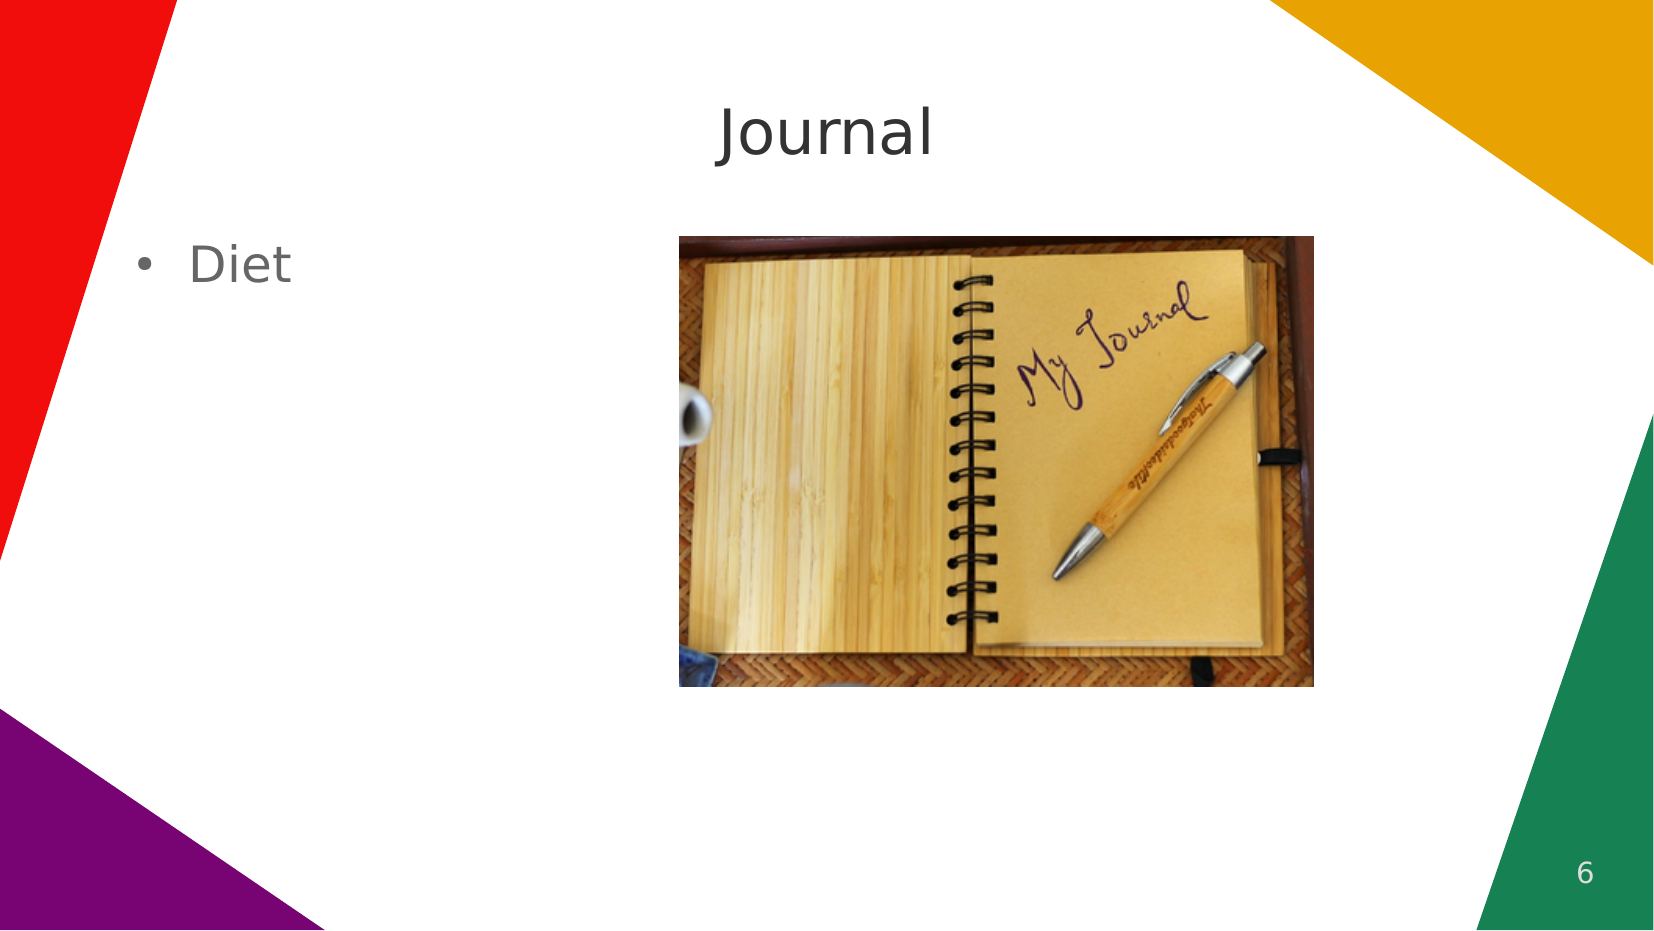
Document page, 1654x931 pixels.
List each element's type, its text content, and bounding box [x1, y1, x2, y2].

list Diet [118, 236, 1536, 827]
title Journal [118, 59, 1536, 207]
